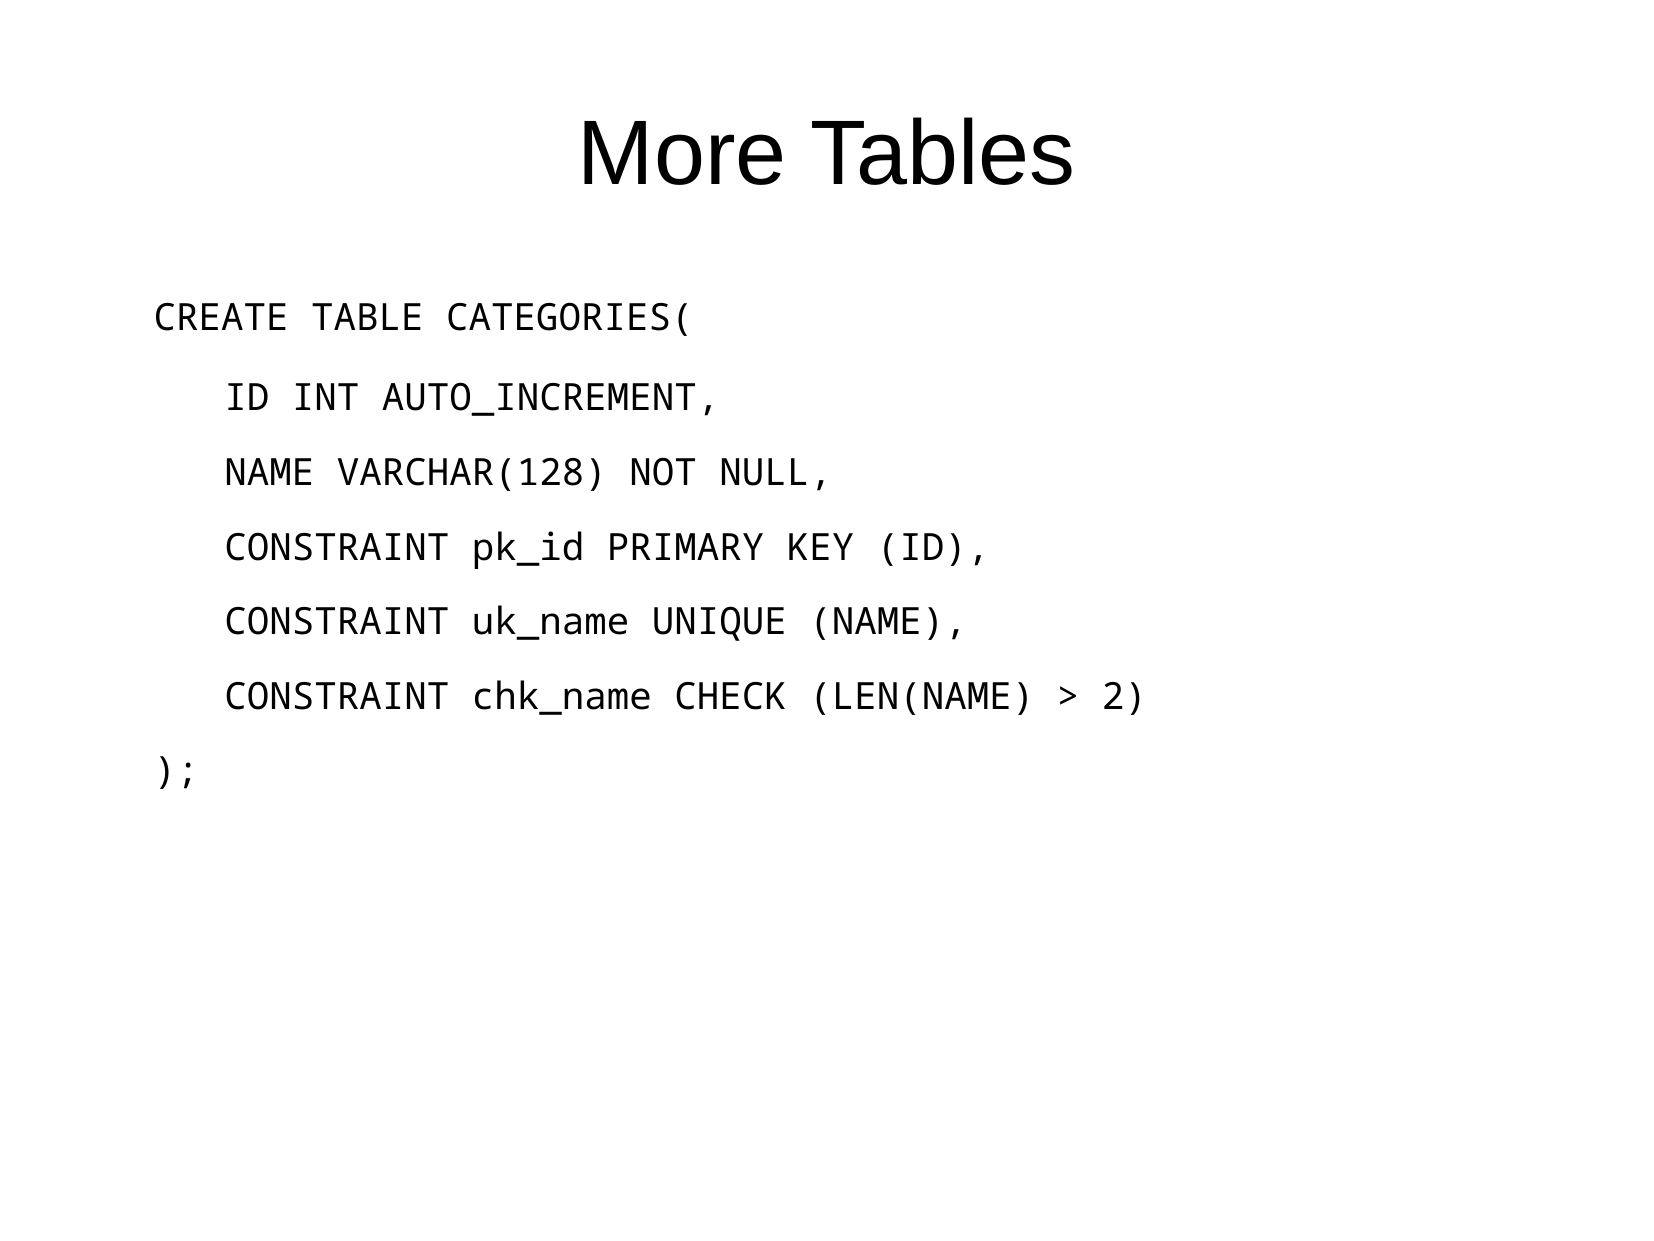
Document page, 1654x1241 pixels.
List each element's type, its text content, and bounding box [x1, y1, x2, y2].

list CREATE TABLE CATEGORIES( ID INT AUTO_INCREMENT, NAME VARCHAR(128) NOT NULL, CONSTRAINT pk_id PRIMARY KEY (ID), CONSTRAINT uk_name UNIQUE (NAME), CONSTRAINT chk_name CHECK (LEN(NAME) > 2) ); [82, 290, 1571, 1010]
title More Tables [82, 49, 1571, 257]
